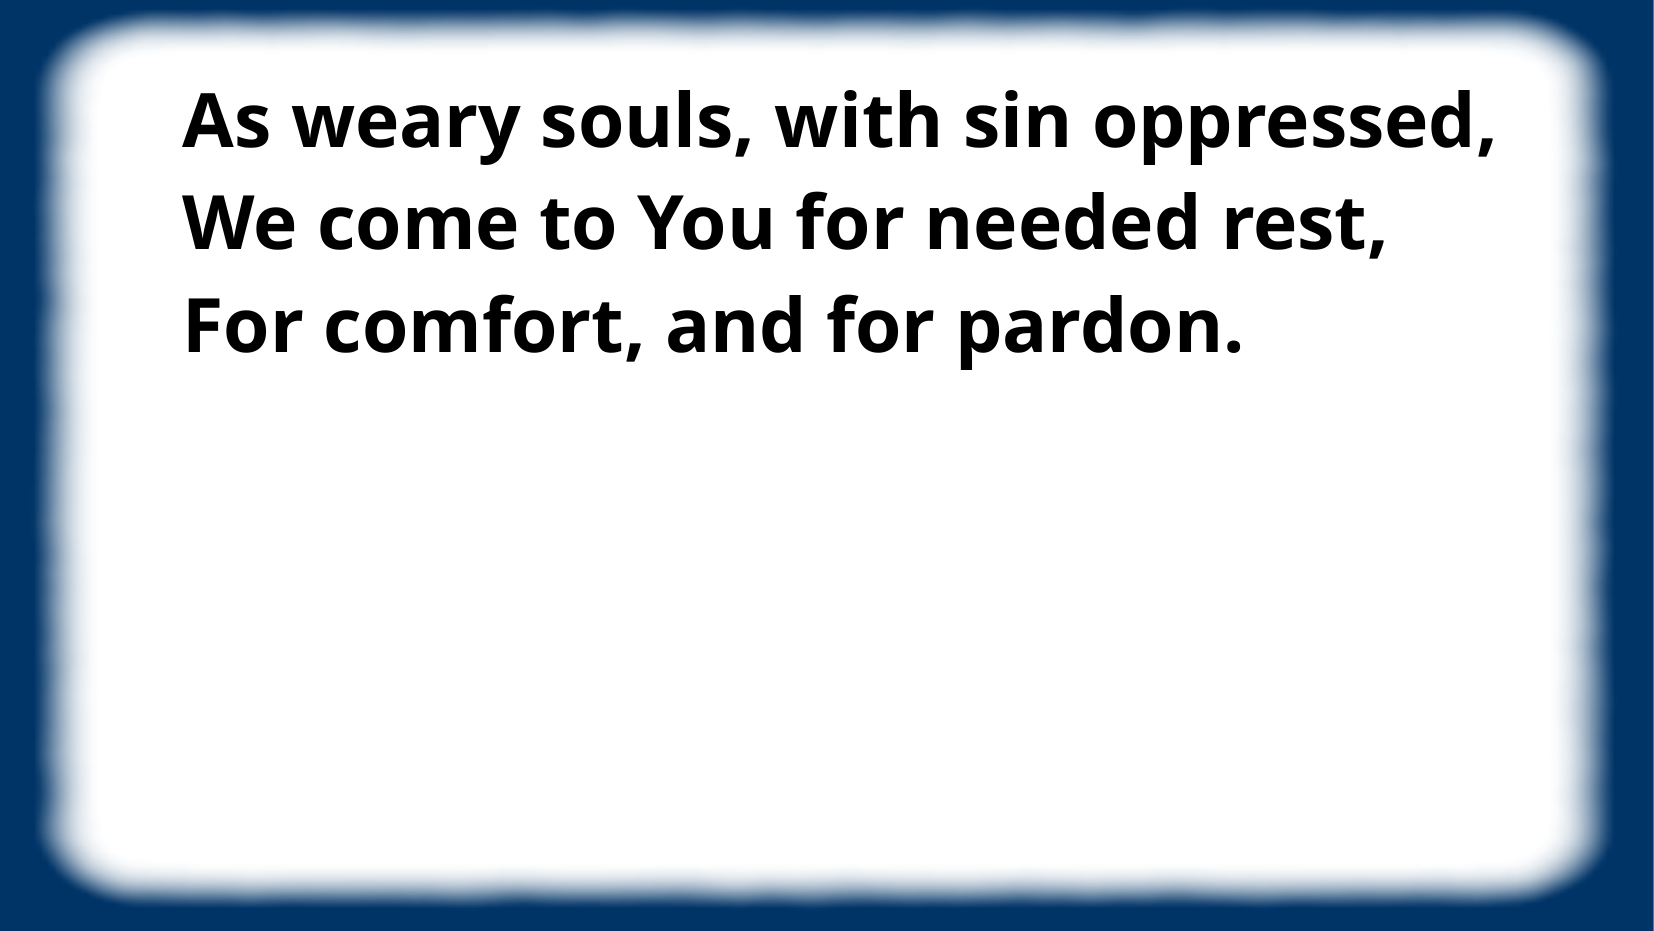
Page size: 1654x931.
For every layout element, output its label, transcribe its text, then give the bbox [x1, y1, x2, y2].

picture [0, 0, 1654, 931]
text_box As weary souls, with sin oppressed, We come to You for needed rest, For comfort, and for pardon. [90, 60, 1531, 375]
